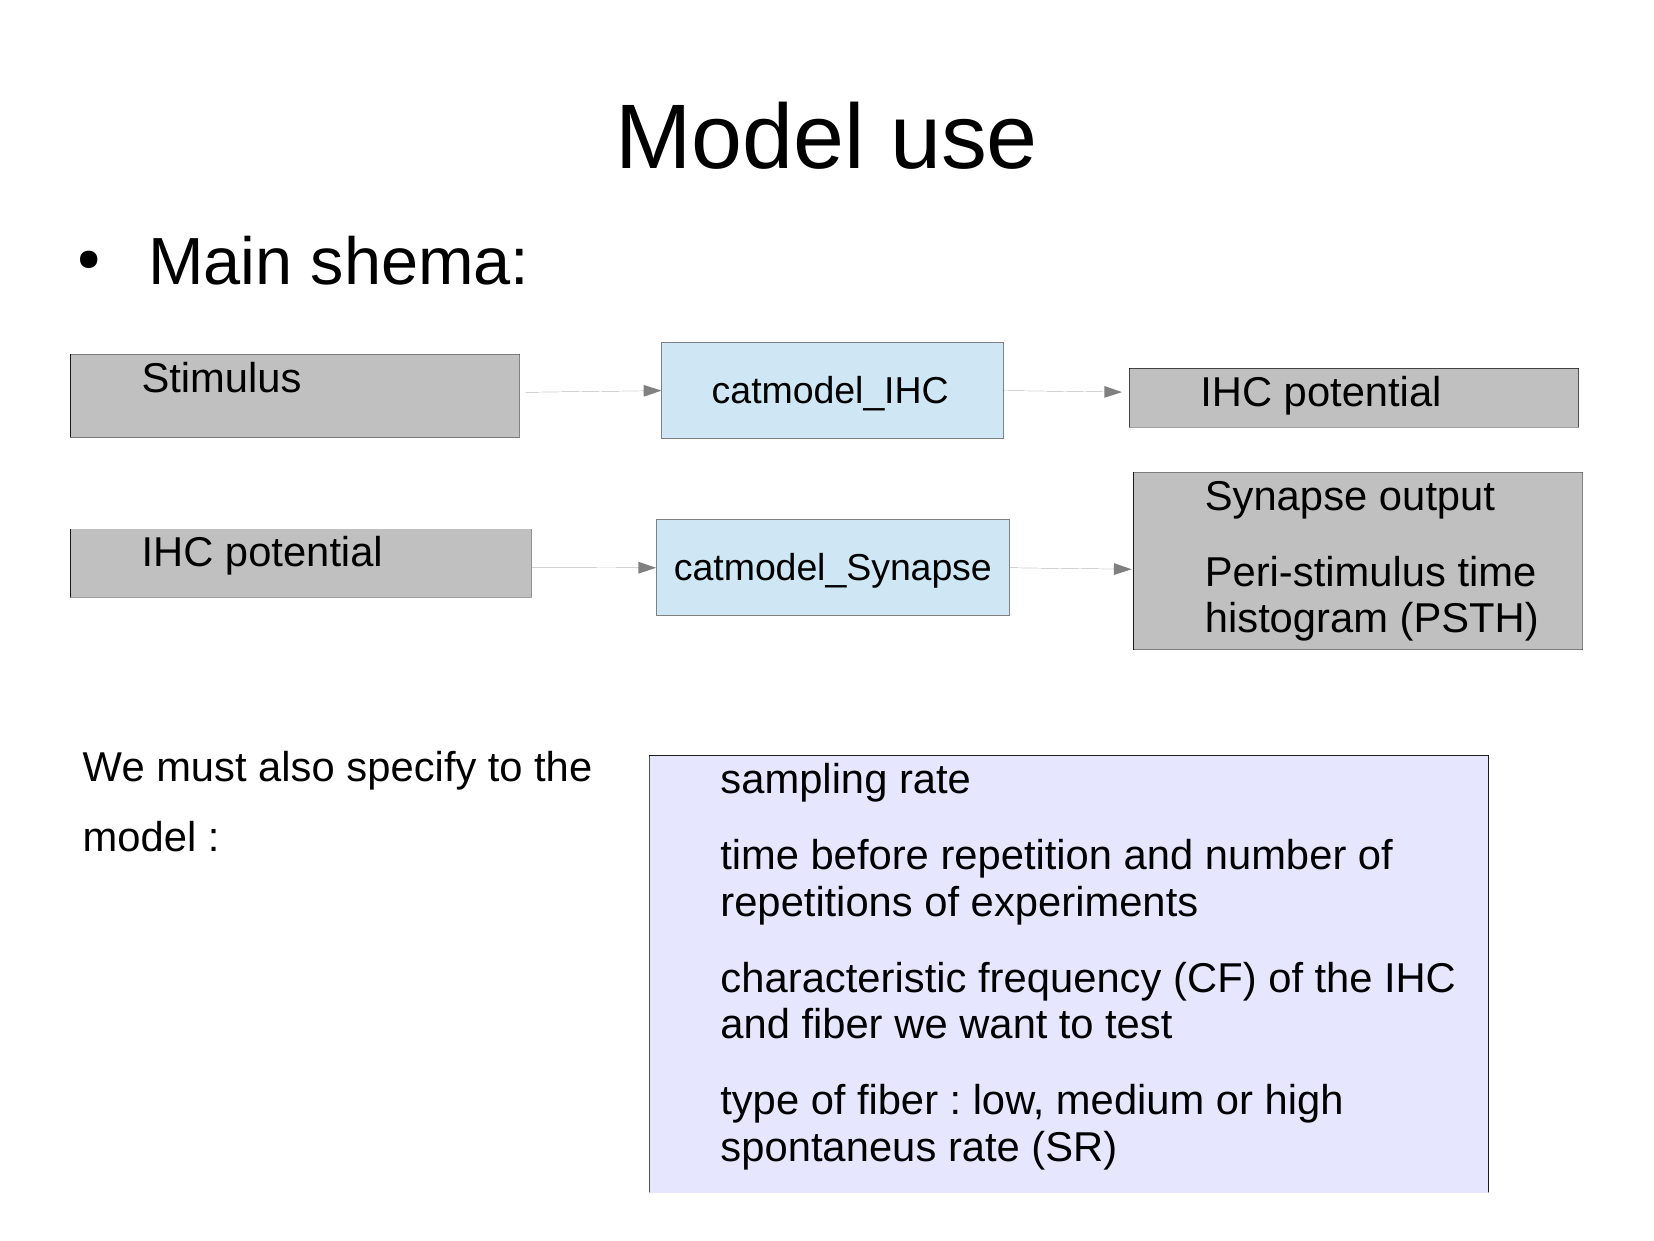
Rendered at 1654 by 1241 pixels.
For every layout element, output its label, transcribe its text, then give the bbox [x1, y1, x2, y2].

text_box catmodel_IHC [661, 342, 1004, 439]
list IHC potential [1129, 368, 1579, 428]
list Stimulus [70, 354, 520, 438]
list IHC potential [70, 529, 532, 598]
title Model use [82, 49, 1571, 225]
list sampling rate time before repetition and number of repetitions of experiments characteristic frequency (CF) of the IHC and fiber we want to test type of fiber : low, medium or high spontaneus rate (SR) [649, 755, 1489, 1193]
text_box catmodel_Synapse [656, 519, 1010, 616]
list We must also specify to the model : [11, 744, 686, 969]
list Synapse output Peri-stimulus time histogram (PSTH) [1133, 472, 1583, 650]
list Main shema: [59, 224, 1515, 319]
